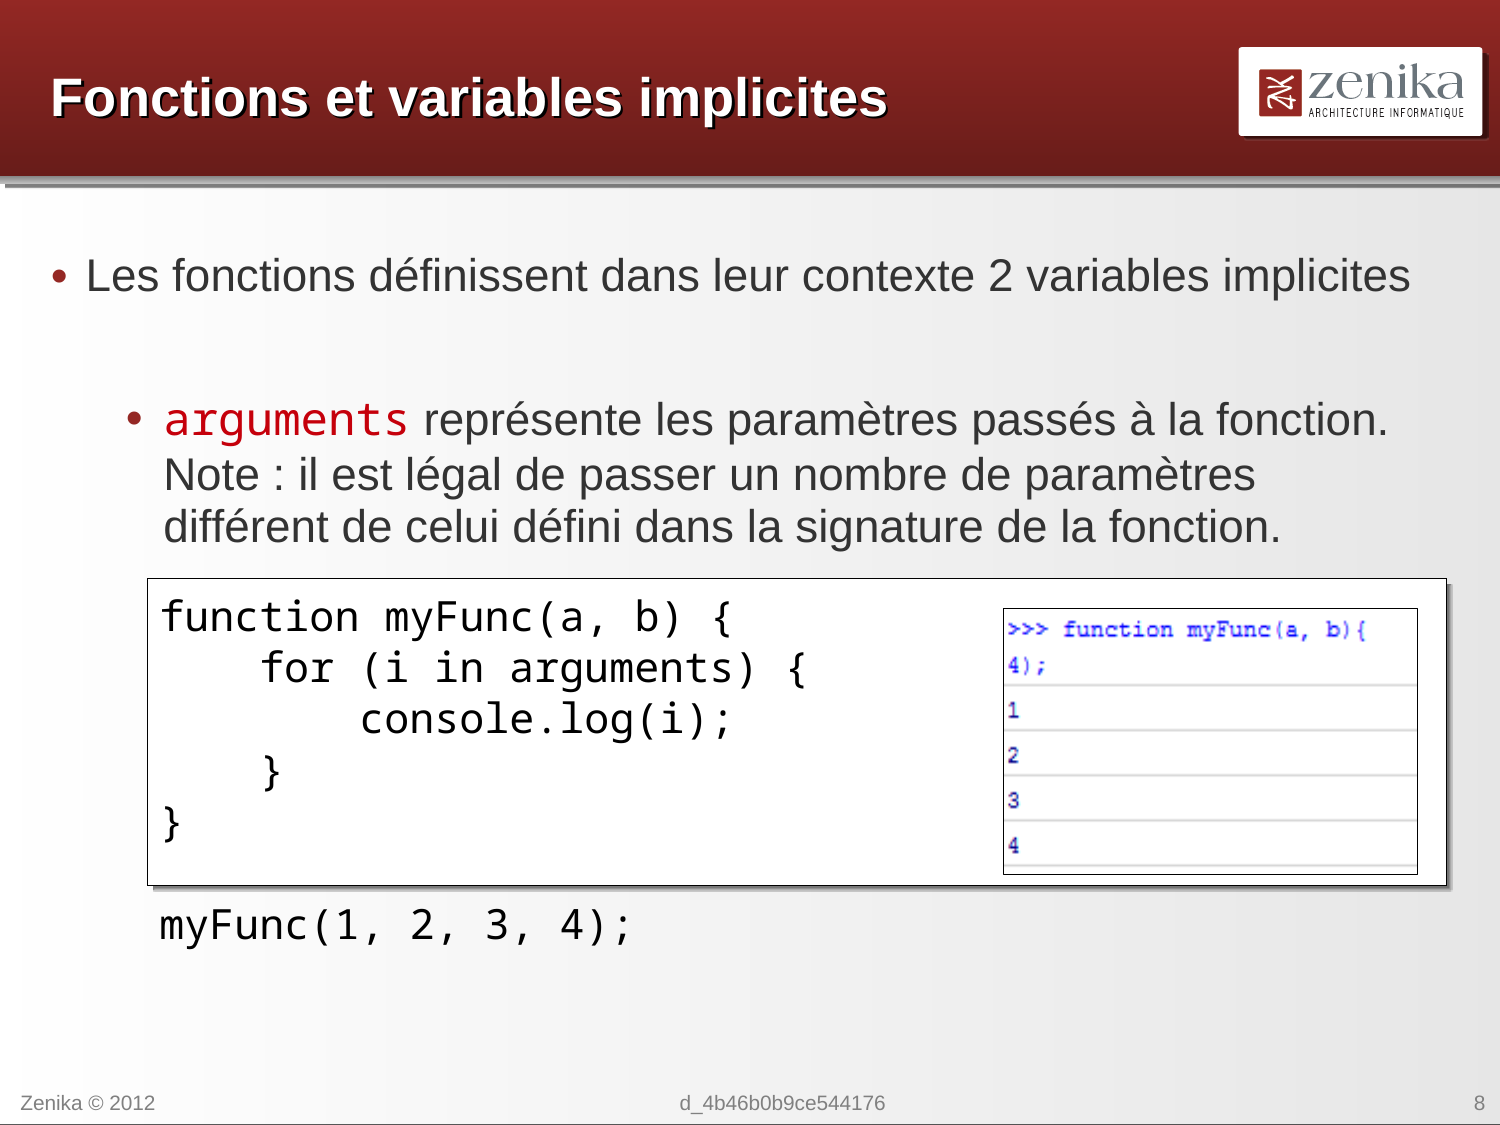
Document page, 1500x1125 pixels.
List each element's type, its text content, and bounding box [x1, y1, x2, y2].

list Les fonctions définissent dans leur contexte 2 variables implicites arguments représente les paramètres passés à la fonction. Note : il est légal de passer un nombre de paramètres différent de celui défini dans la signature de la fonction. [50, 249, 1435, 1079]
title Fonctions et variables implicites [50, 15, 1206, 180]
text_box function myFunc(a, b) { for (i in arguments) { console.log(i); } } myFunc(1, 2, 3, 4); [147, 578, 1447, 886]
picture [1003, 608, 1418, 875]
picture [1257, 58, 1464, 125]
